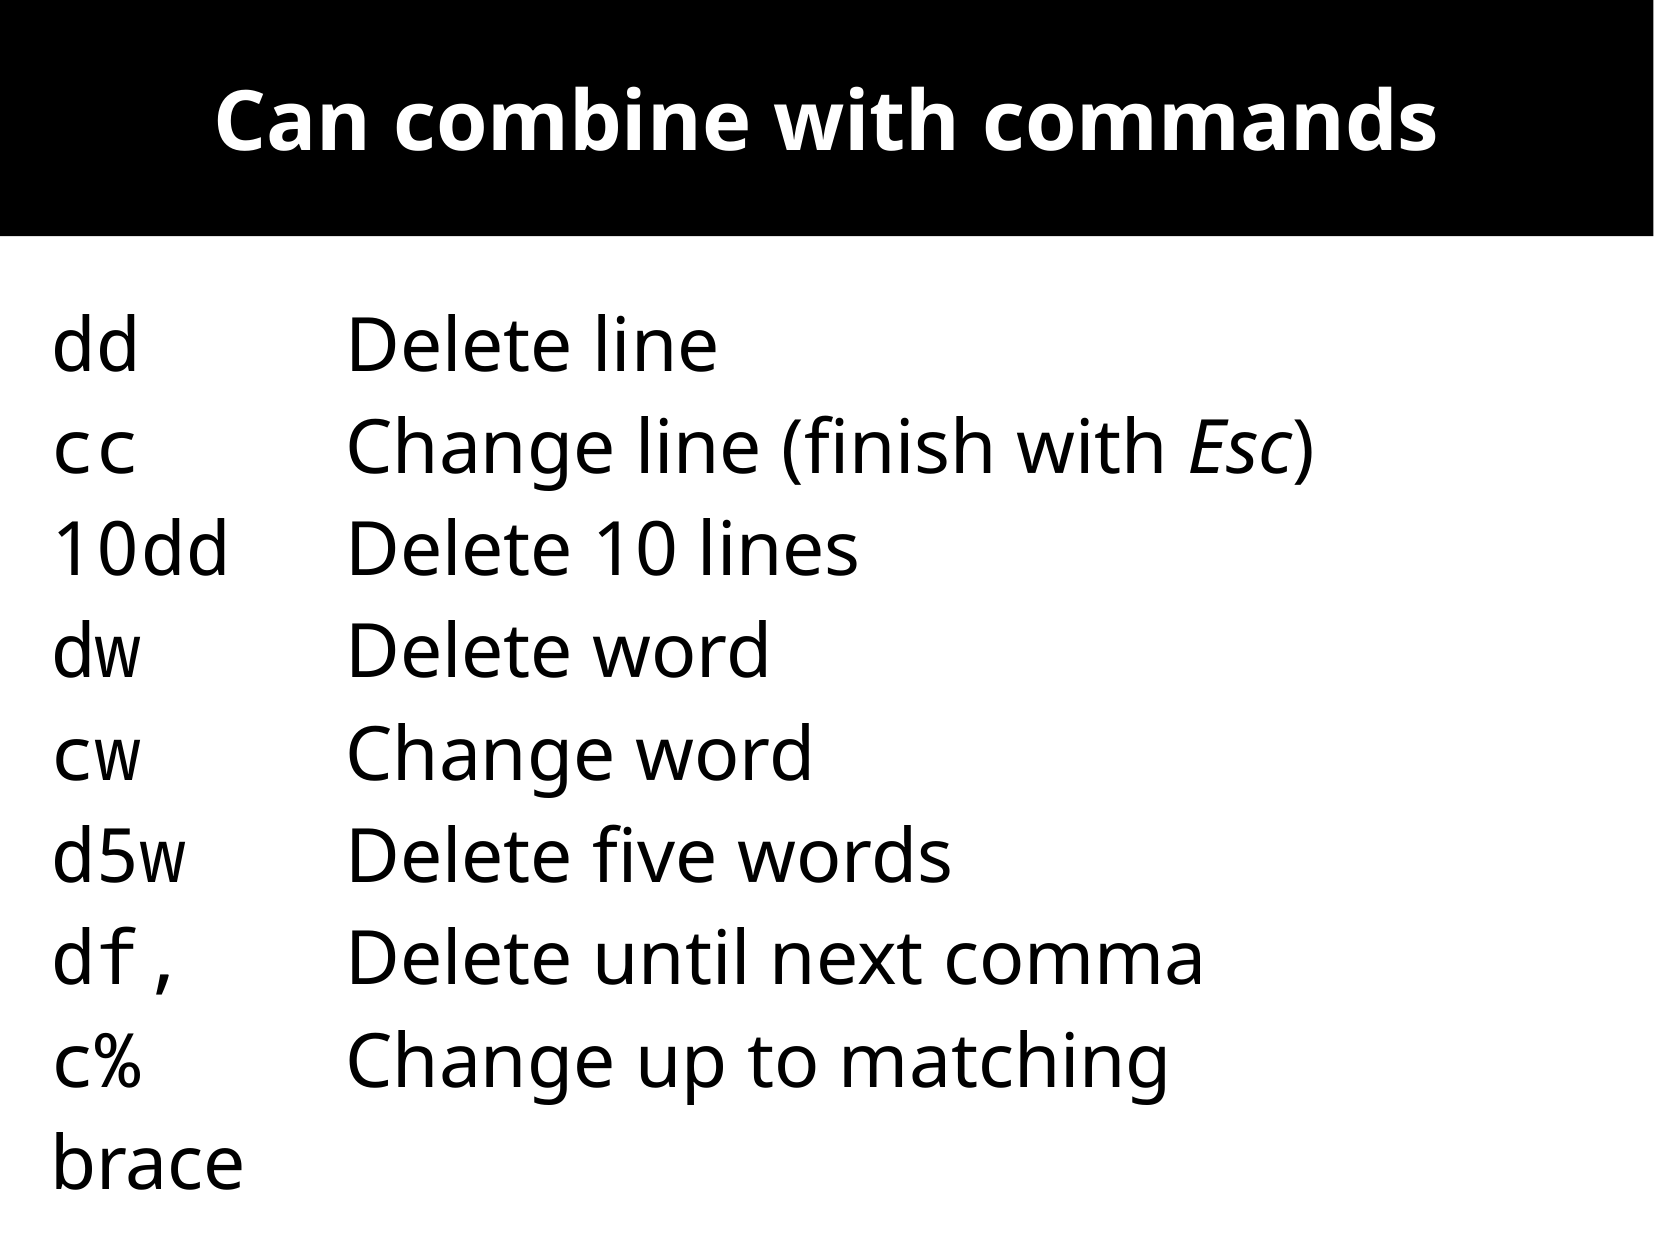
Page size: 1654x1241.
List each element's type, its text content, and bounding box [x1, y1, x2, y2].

subtitle Can combine with commands [0, 0, 1654, 237]
text_box dd Delete line cc Change line (finish with Esc) 10dd Delete 10 lines dw Delete word cw Change word d5w Delete five words df, Delete until next comma c% Change up to matching brace [35, 283, 1388, 1117]
